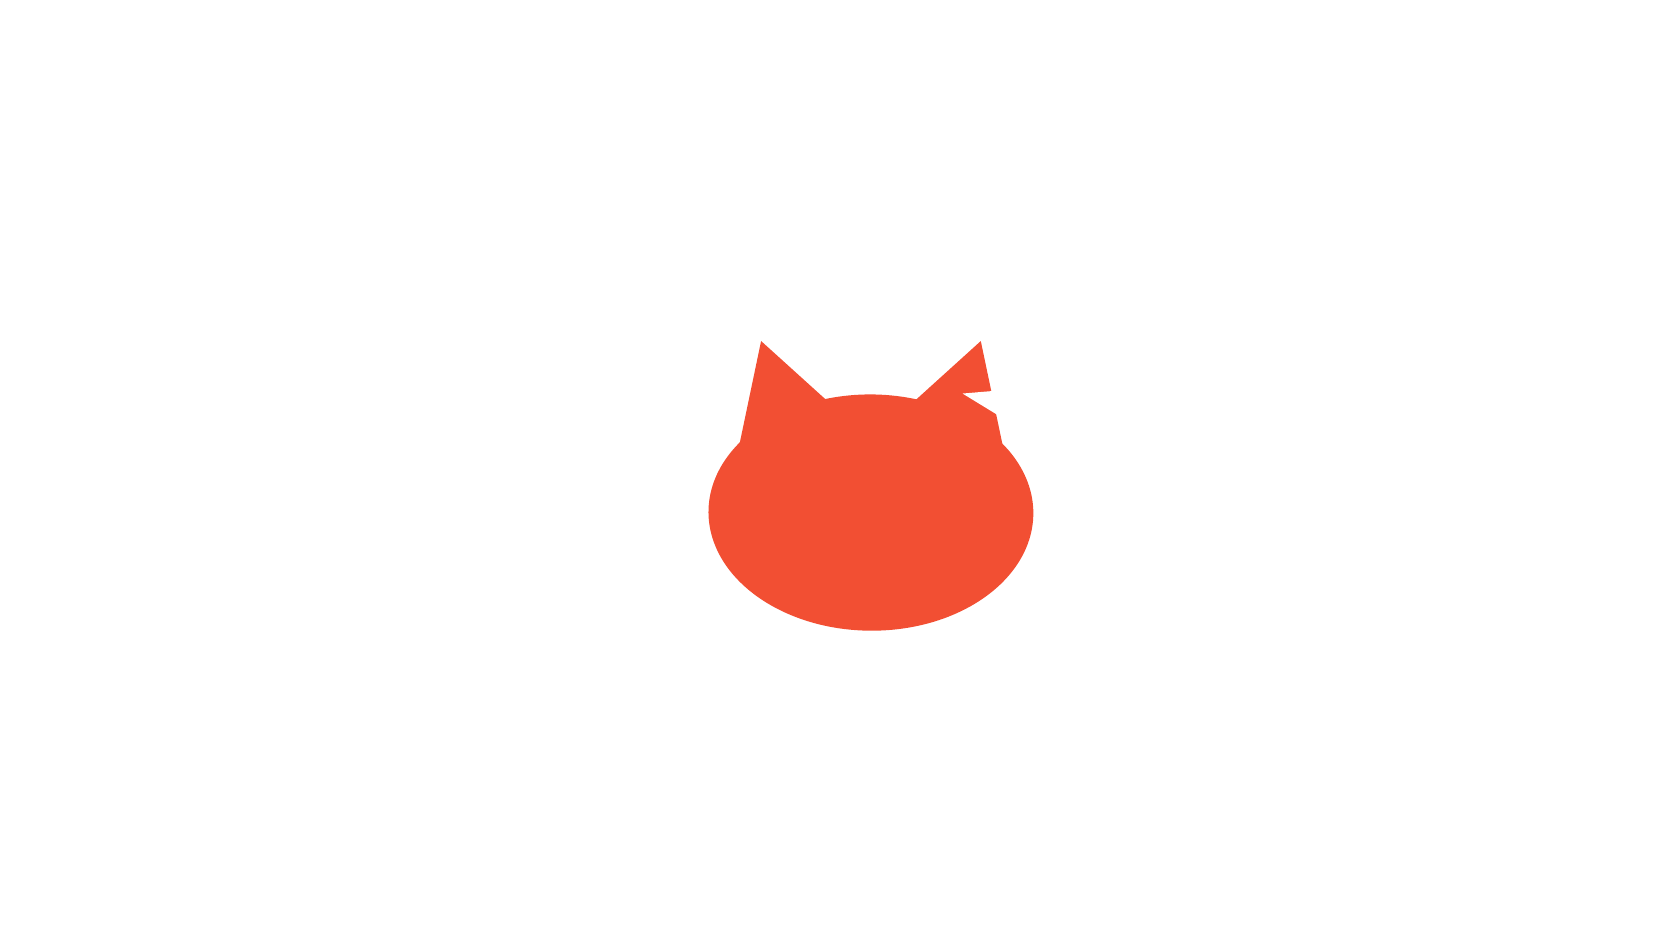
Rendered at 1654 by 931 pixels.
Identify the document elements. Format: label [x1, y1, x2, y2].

text_box [679, 295, 1063, 680]
